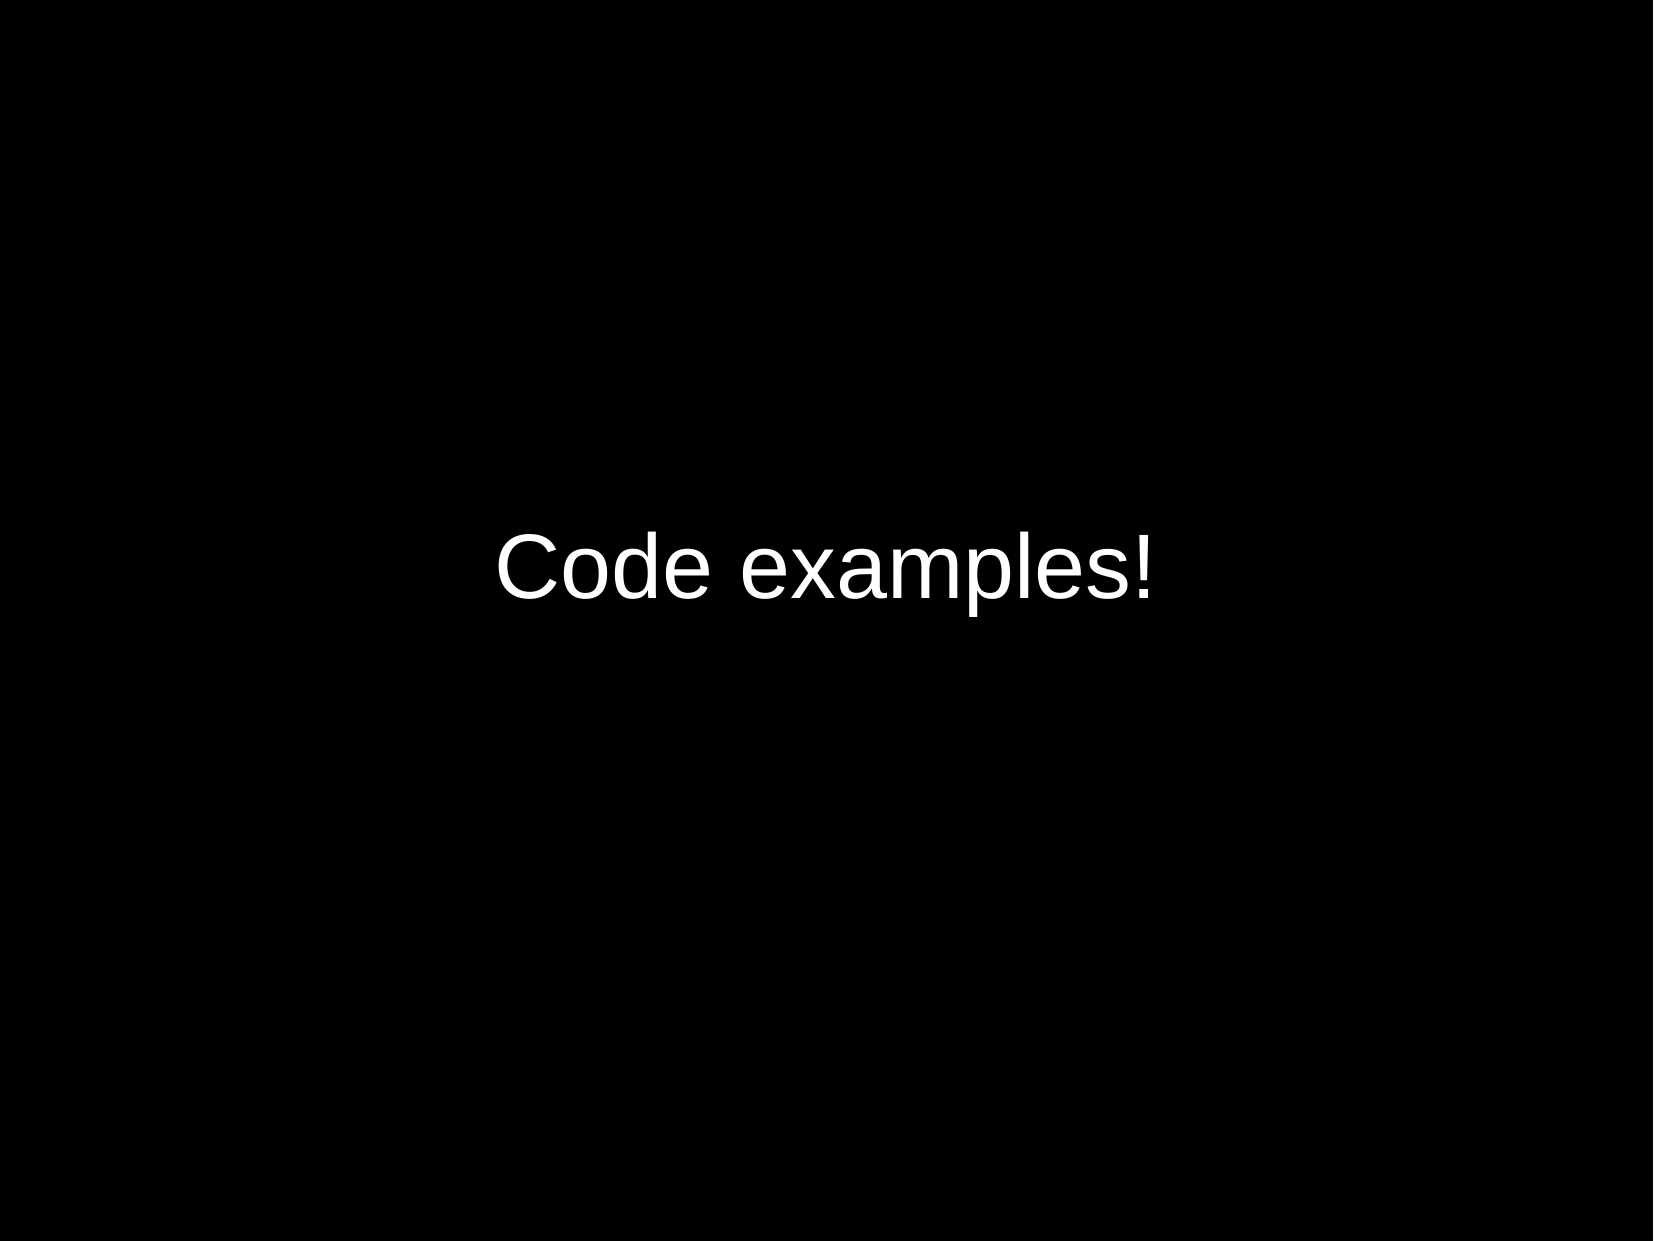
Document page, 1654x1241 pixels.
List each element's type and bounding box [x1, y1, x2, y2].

subtitle [82, 290, 1571, 1109]
